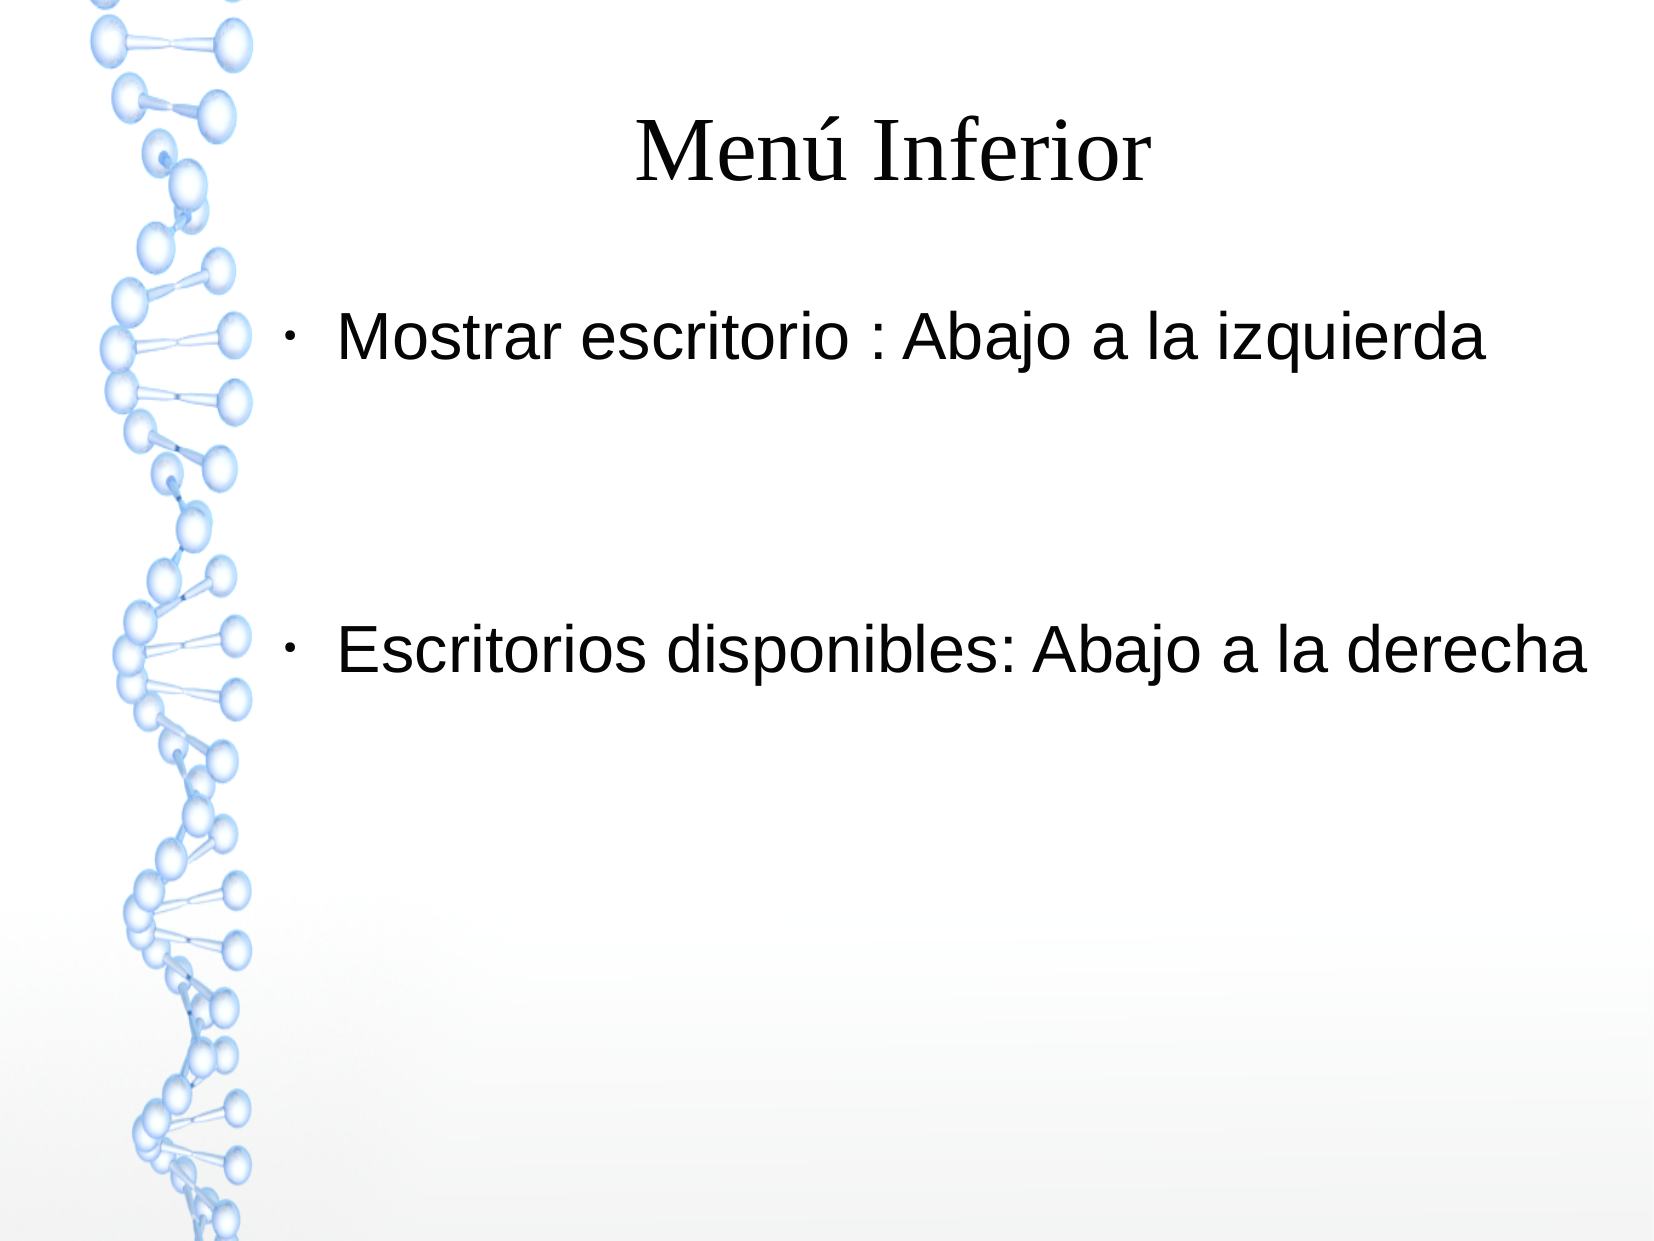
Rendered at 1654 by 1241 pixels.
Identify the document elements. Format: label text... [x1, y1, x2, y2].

list Mostrar escritorio : Abajo a la izquierda Escritorios disponibles: Abajo a la derecha [265, 299, 1595, 1019]
title Menú Inferior [265, 47, 1595, 252]
picture [0, 0, 1654, 1241]
